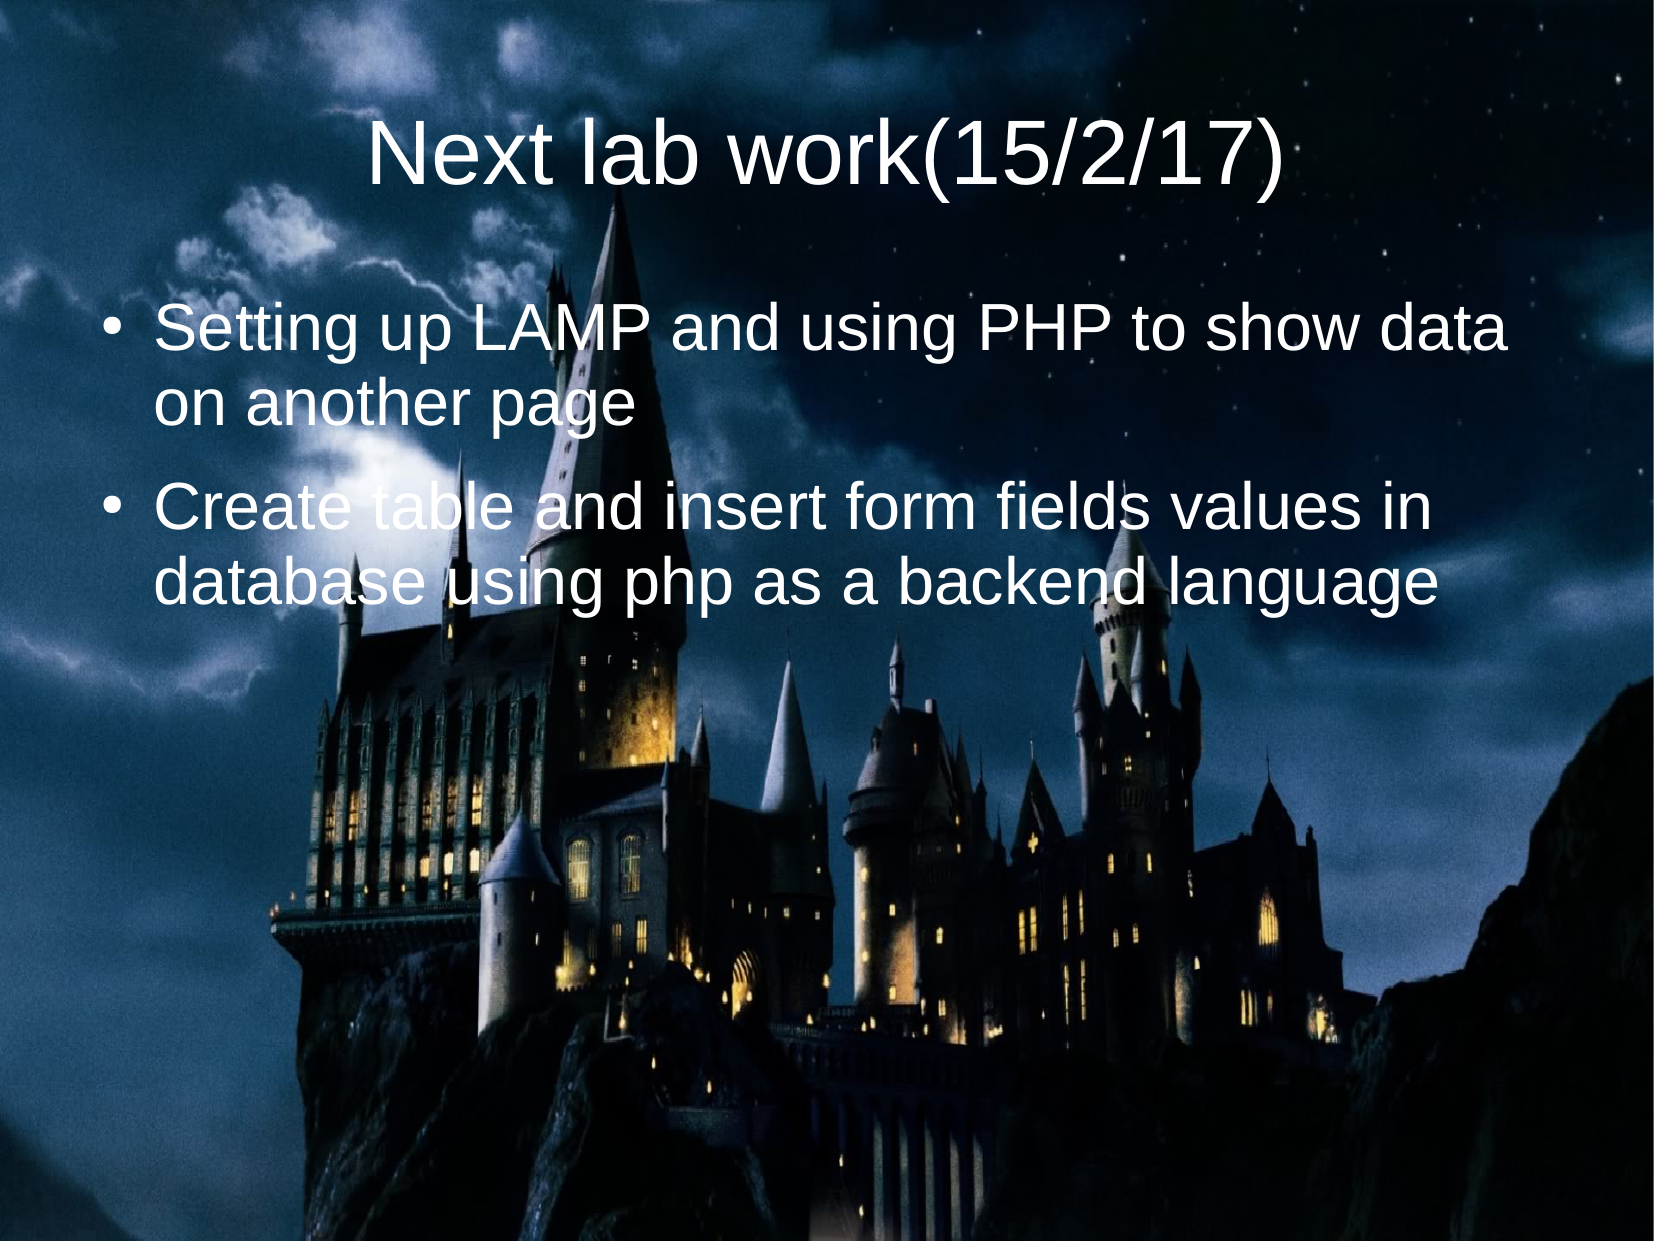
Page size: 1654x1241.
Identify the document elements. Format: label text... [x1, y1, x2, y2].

picture [0, 0, 1654, 1241]
list Setting up LAMP and using PHP to show data on another page Create table and insert form fields values in database using php as a backend language [82, 290, 1571, 1010]
title Next lab work(15/2/17) [82, 49, 1571, 257]
